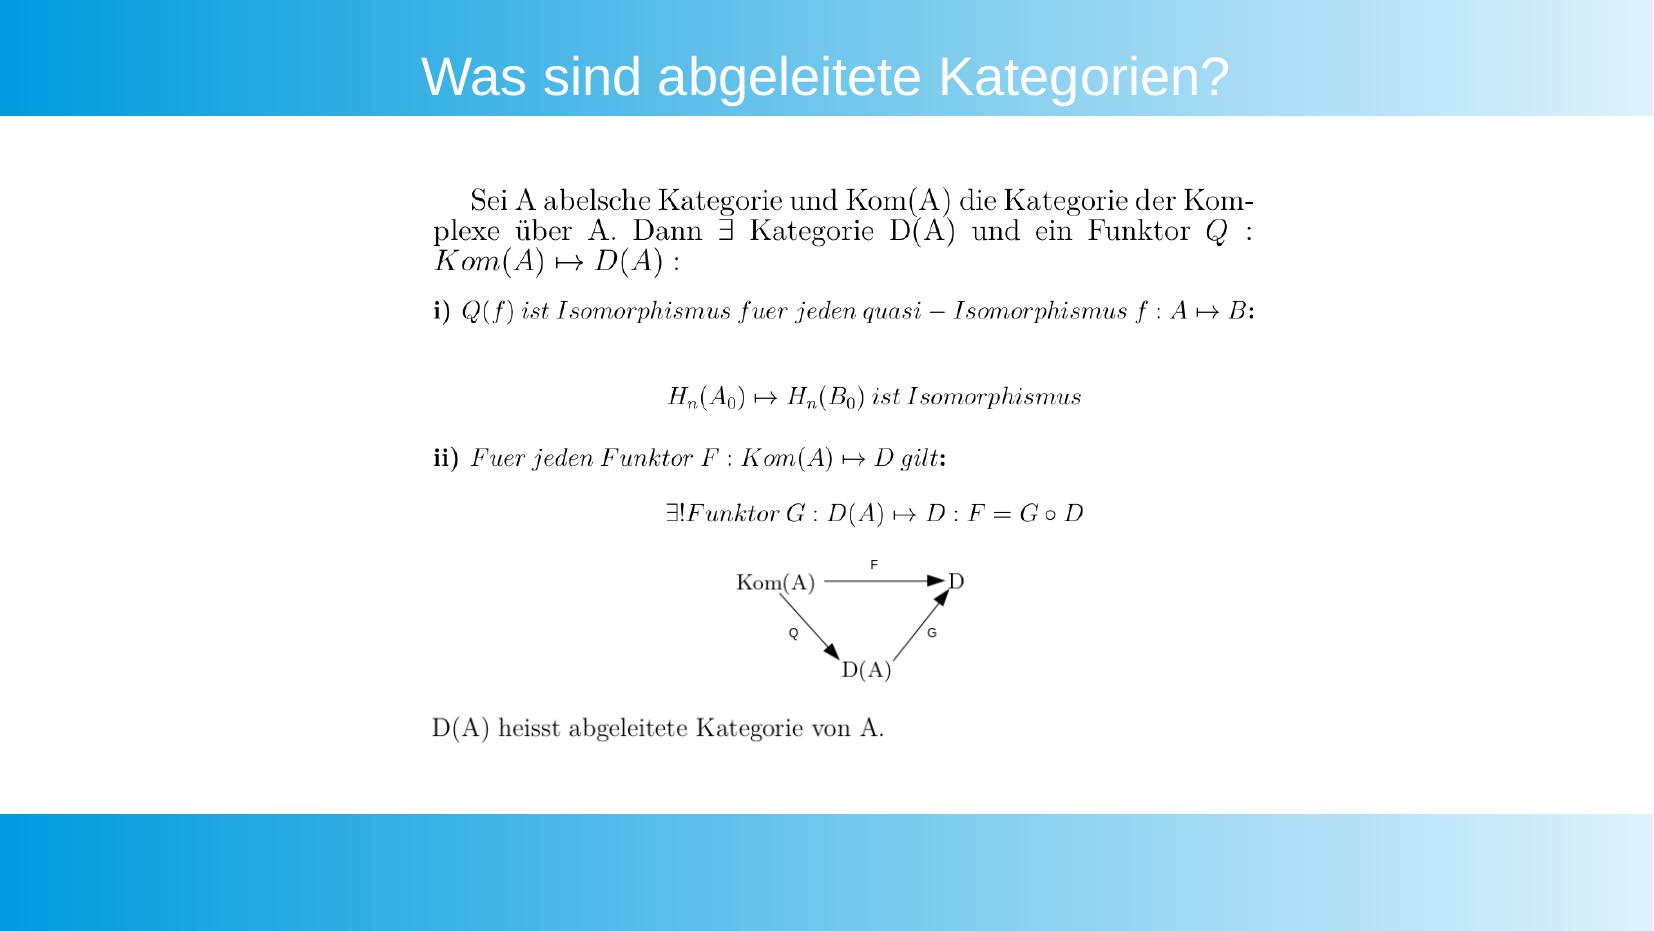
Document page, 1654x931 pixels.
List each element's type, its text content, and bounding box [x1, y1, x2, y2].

picture [408, 707, 922, 758]
title Was sind abgeleitete Kategorien? [82, 37, 1571, 116]
picture [404, 166, 1288, 538]
picture [732, 557, 981, 689]
